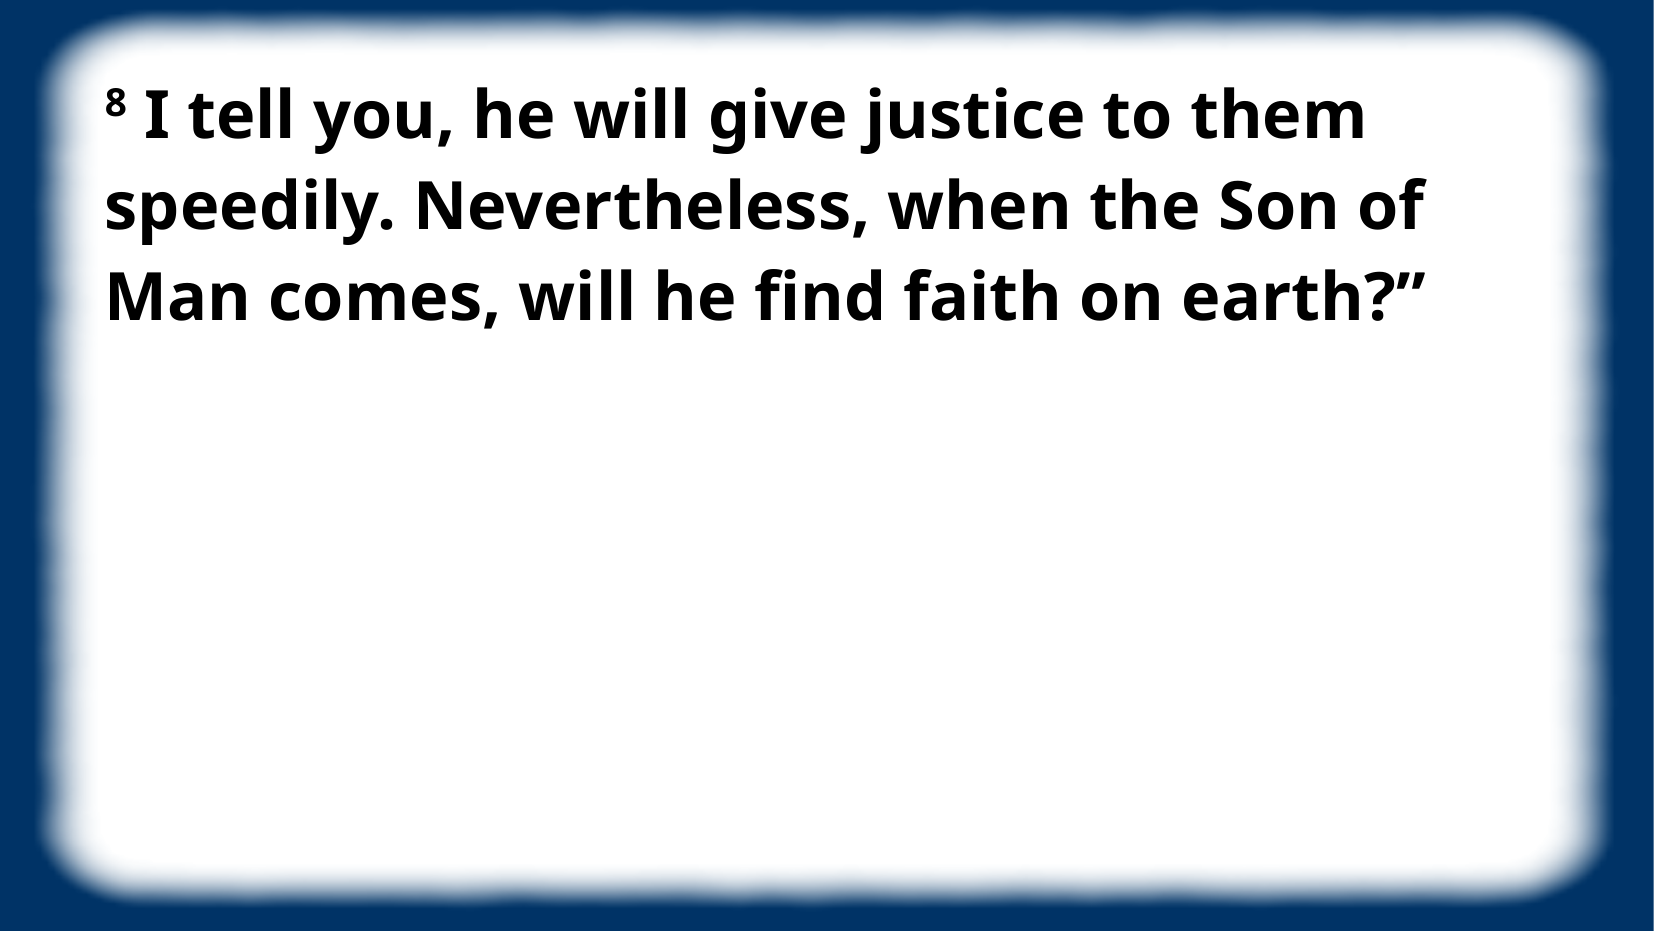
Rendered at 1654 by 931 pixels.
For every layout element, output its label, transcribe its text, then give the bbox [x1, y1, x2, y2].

picture [0, 0, 1654, 931]
text_box 8 I tell you, he will give justice to them speedily. Nevertheless, when the Son of Man comes, will he find faith on earth?” [90, 60, 1561, 472]
